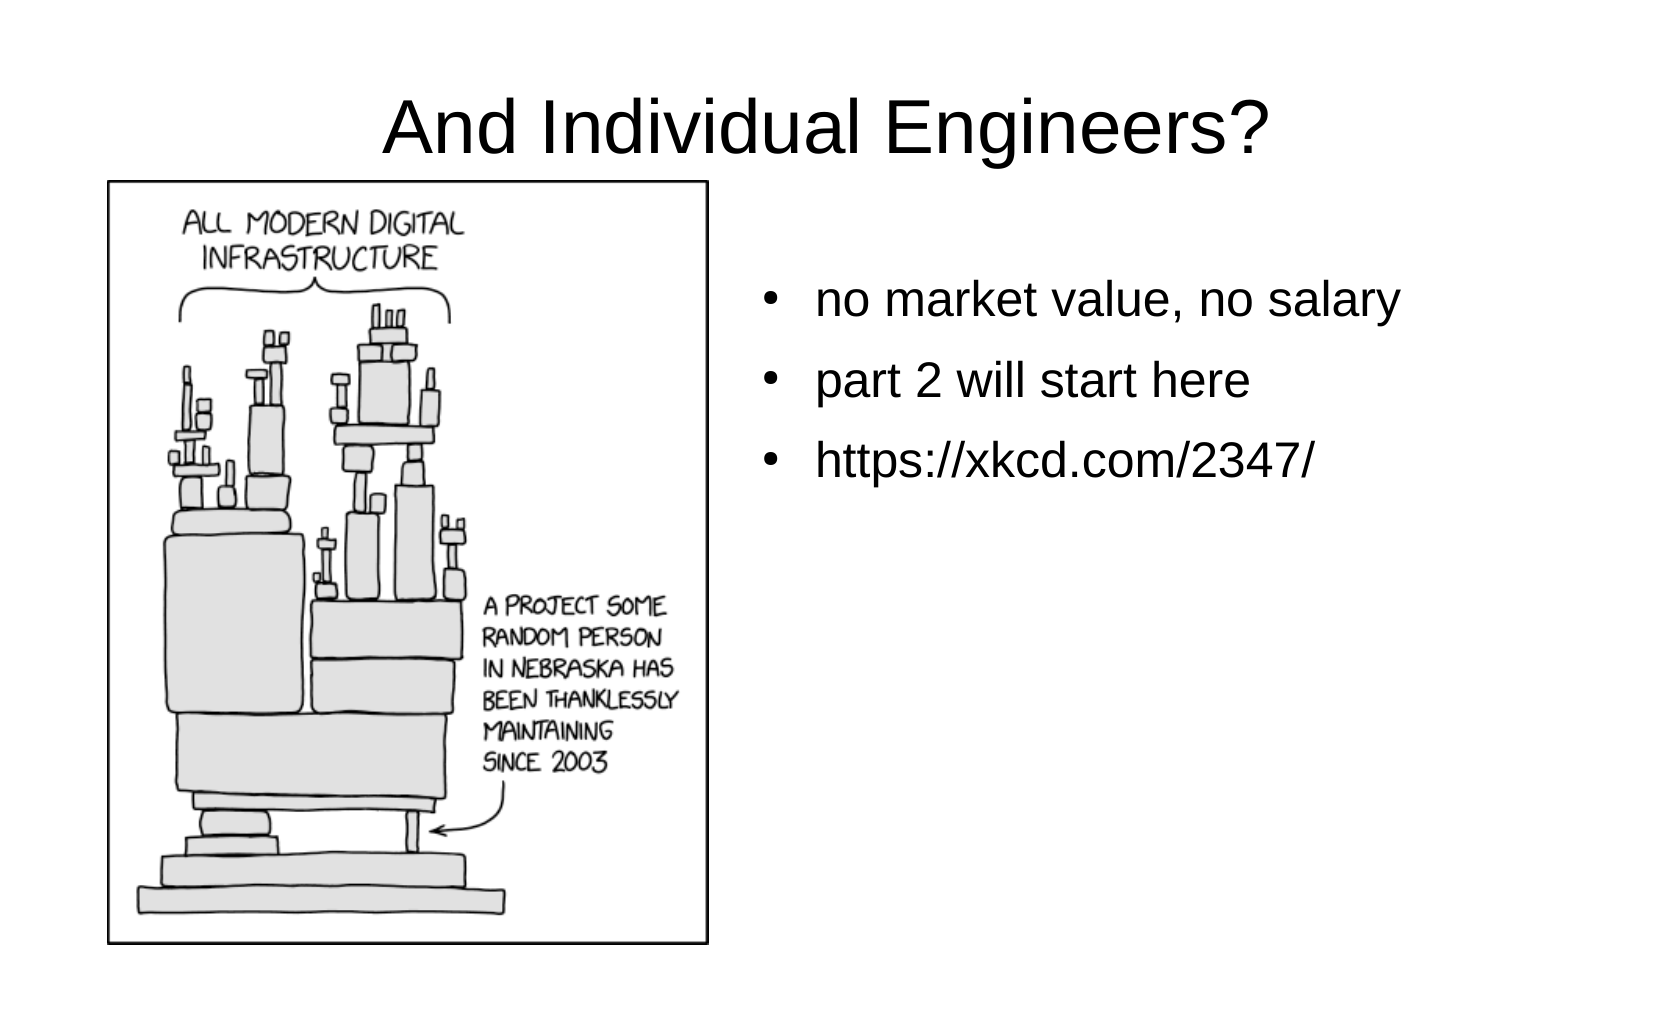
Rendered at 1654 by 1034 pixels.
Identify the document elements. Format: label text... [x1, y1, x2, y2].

picture [107, 180, 709, 945]
list no market value, no salary part 2 will start here https://xkcd.com/2347/ [744, 271, 1571, 910]
title And Individual Engineers? [82, 41, 1571, 214]
